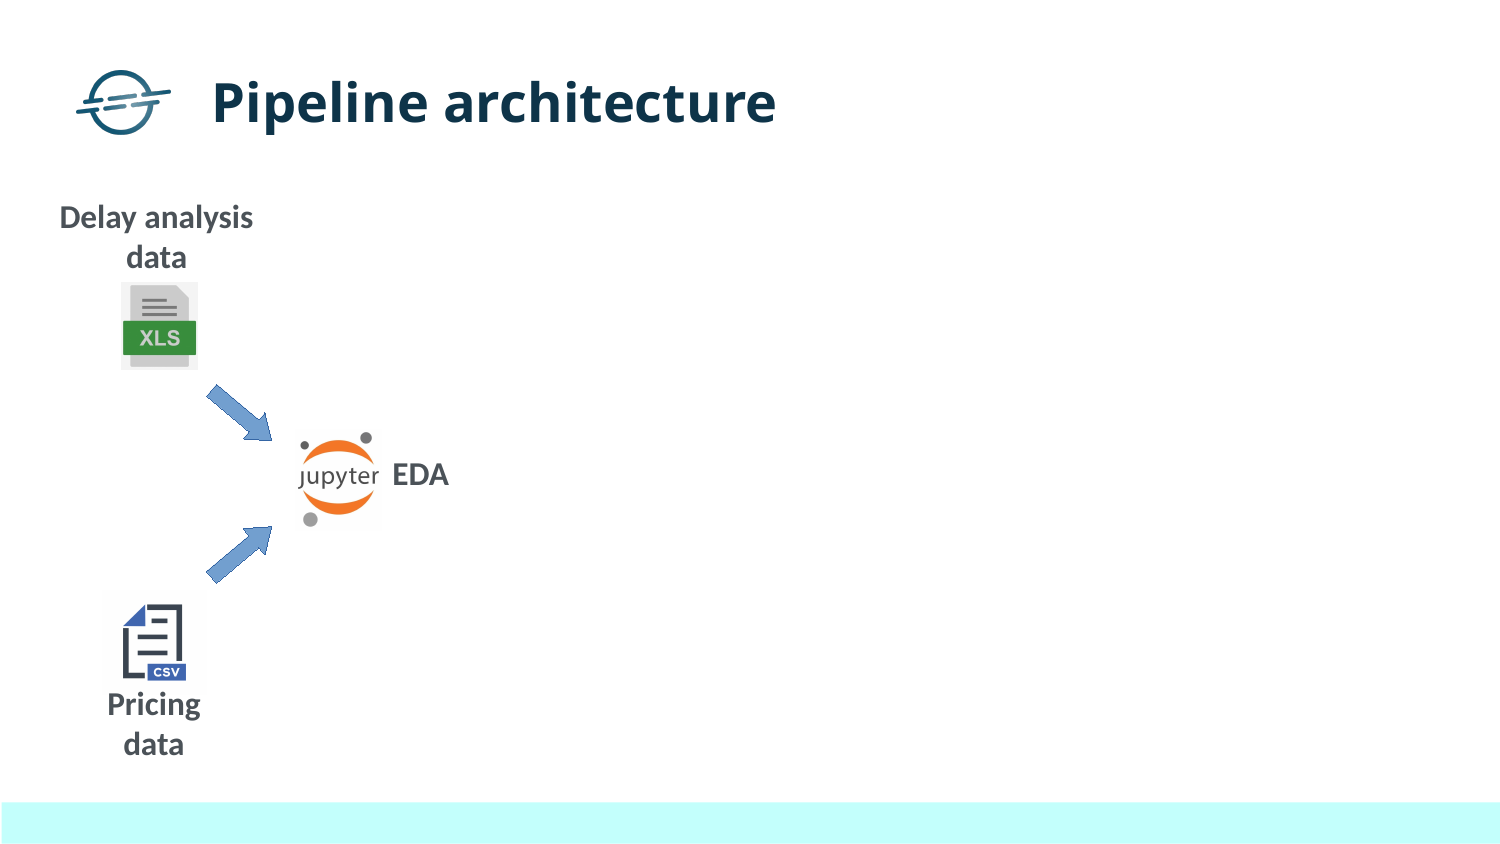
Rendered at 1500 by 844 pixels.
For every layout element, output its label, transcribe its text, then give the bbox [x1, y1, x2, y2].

title EDA [382, 437, 467, 510]
title Pipeline architecture [196, 53, 874, 155]
title Delay analysis data [37, 180, 277, 252]
text_box [1, 802, 1500, 844]
text_box [206, 384, 272, 441]
picture [295, 429, 382, 531]
picture [102, 590, 207, 667]
picture [76, 70, 171, 135]
text_box [206, 526, 272, 584]
title Pricing data [34, 667, 274, 770]
picture [121, 282, 198, 370]
